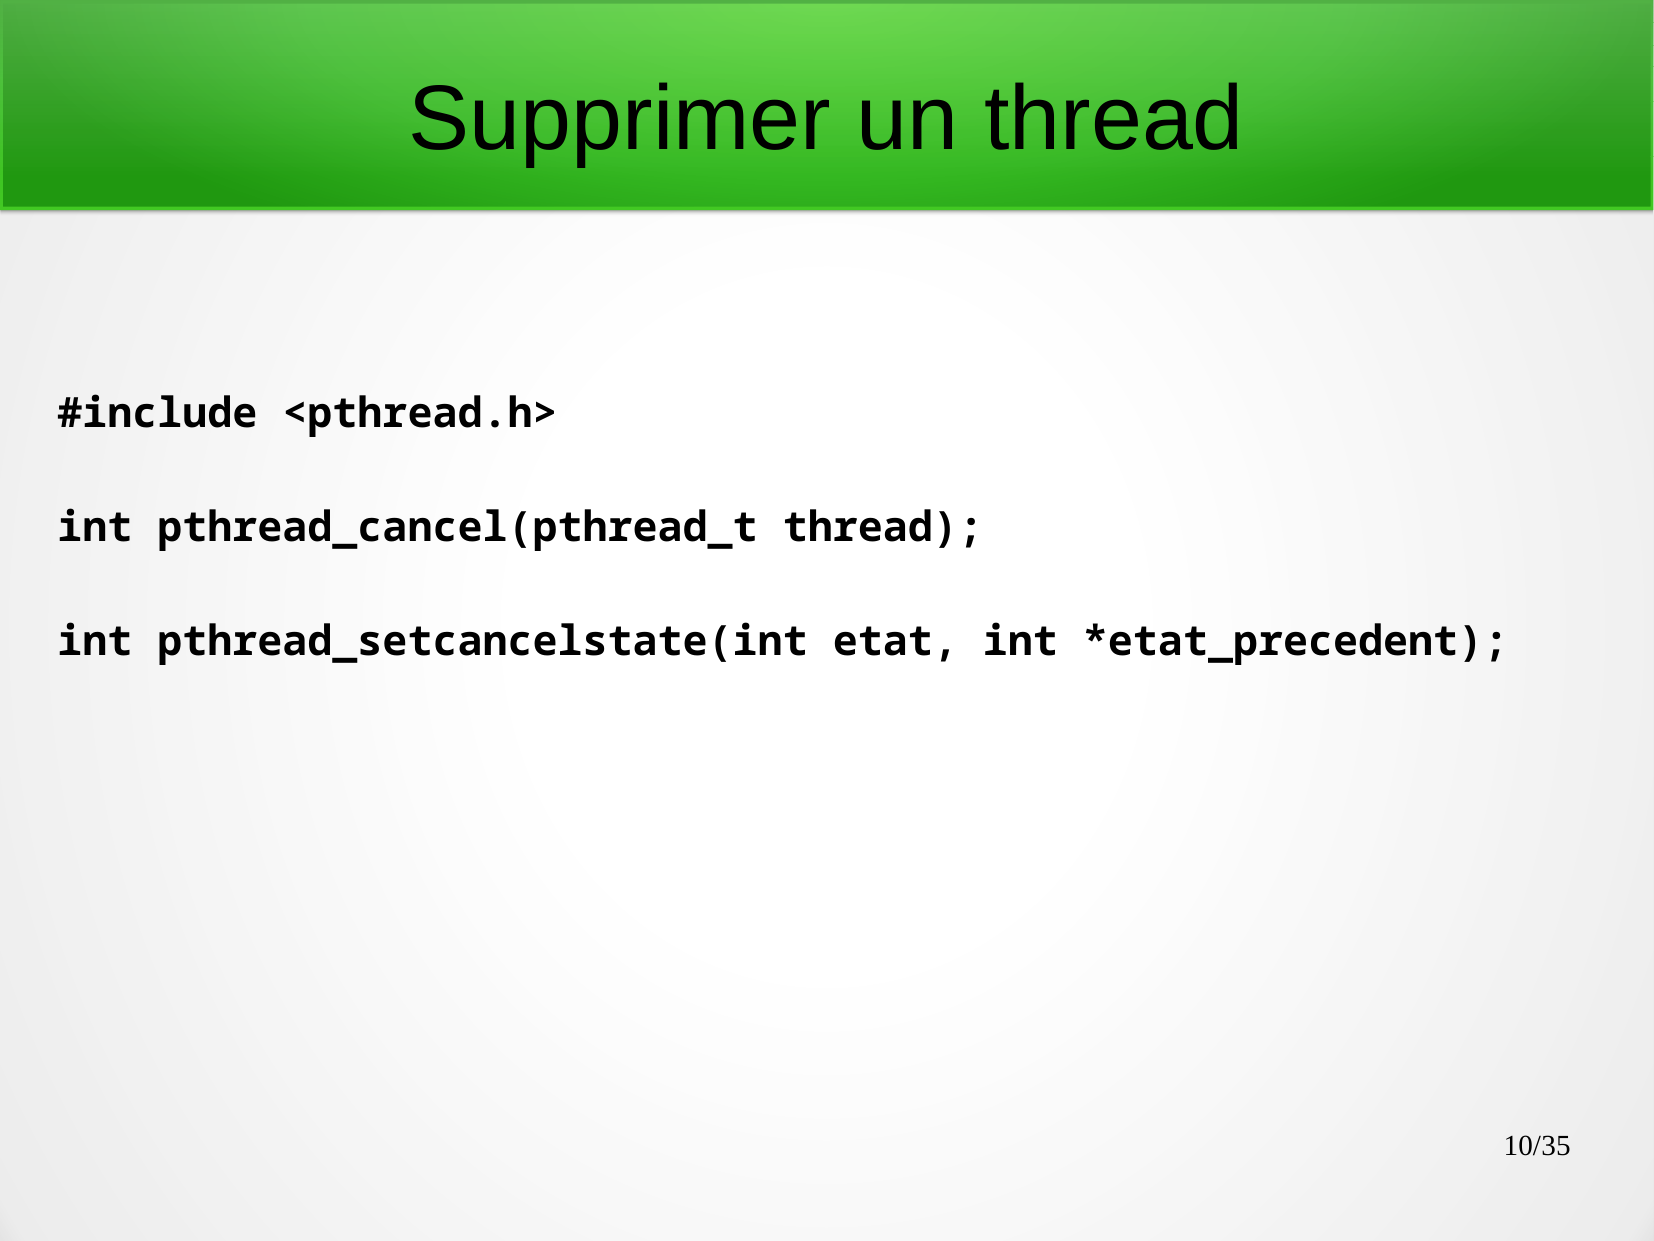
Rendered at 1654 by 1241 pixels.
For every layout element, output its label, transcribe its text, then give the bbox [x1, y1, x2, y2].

title Supprimer un thread [82, 47, 1571, 189]
text_box #include <pthread.h> int pthread_cancel(pthread_t thread); int pthread_setcancelstate(int etat, int *etat_precedent); [57, 382, 1587, 632]
